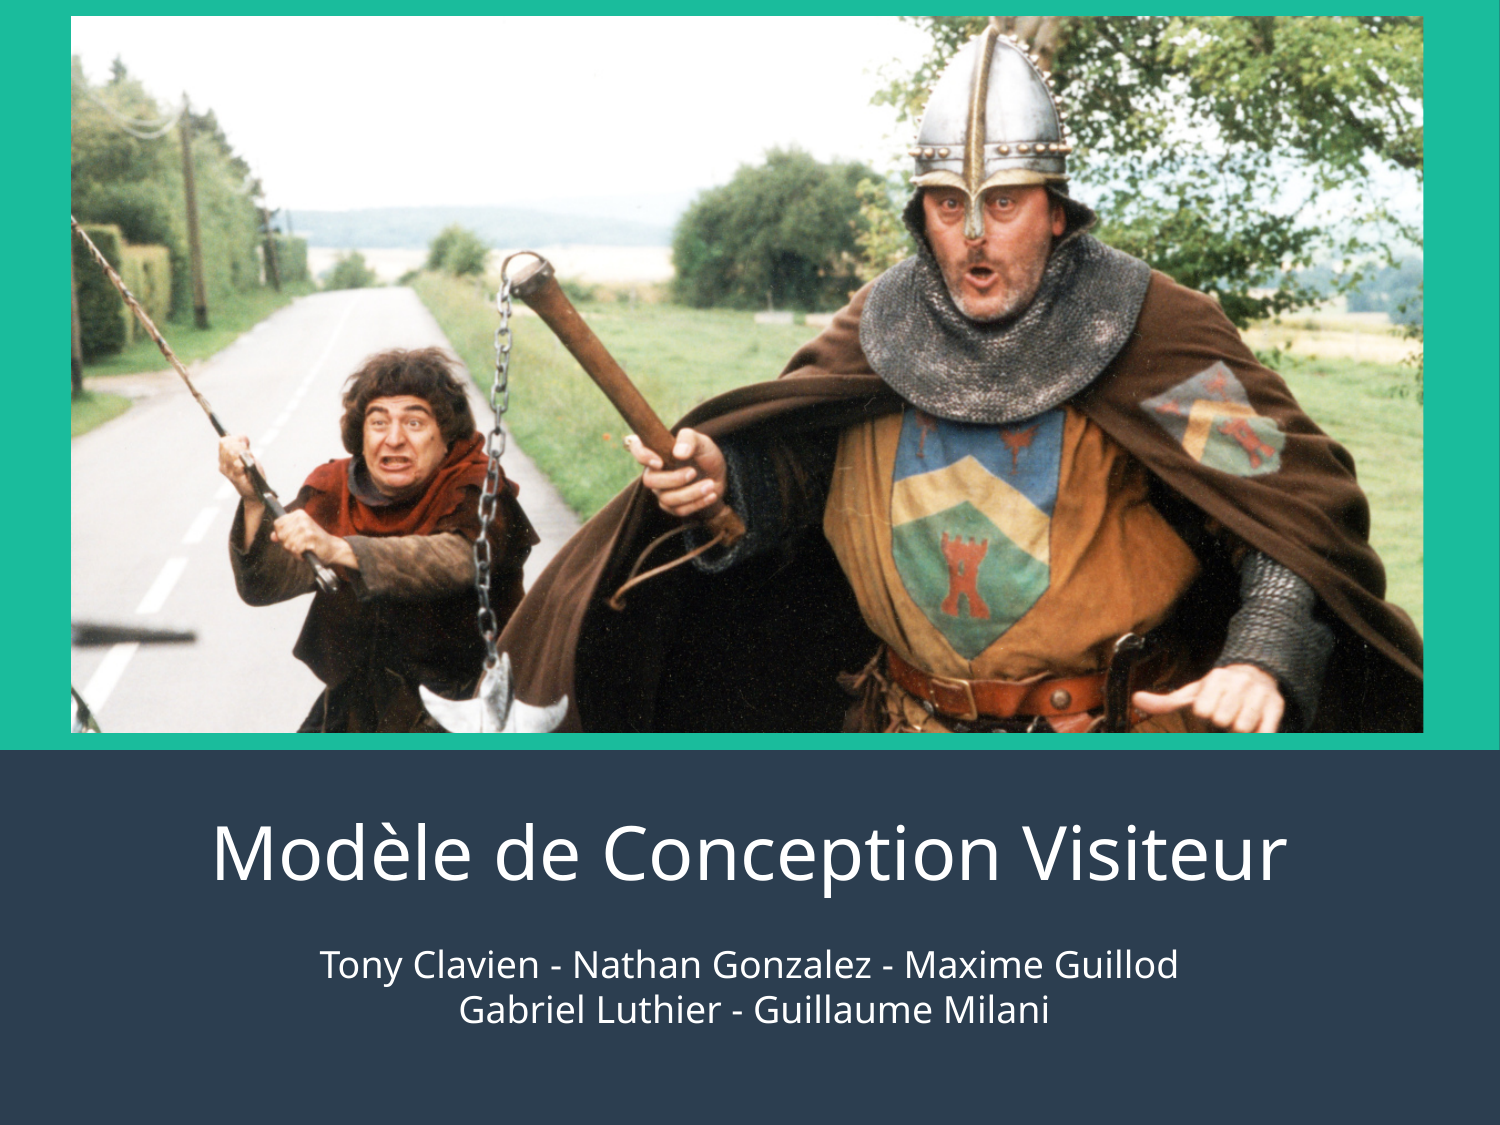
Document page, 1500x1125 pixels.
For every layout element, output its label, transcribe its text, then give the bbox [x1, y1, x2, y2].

text_box Modèle de Conception Visiteur Tony Clavien - Nathan Gonzalez - Maxime Guillod Gabriel Luthier - Guillaume Milani [53, 587, 1447, 1125]
picture [71, 16, 1424, 733]
